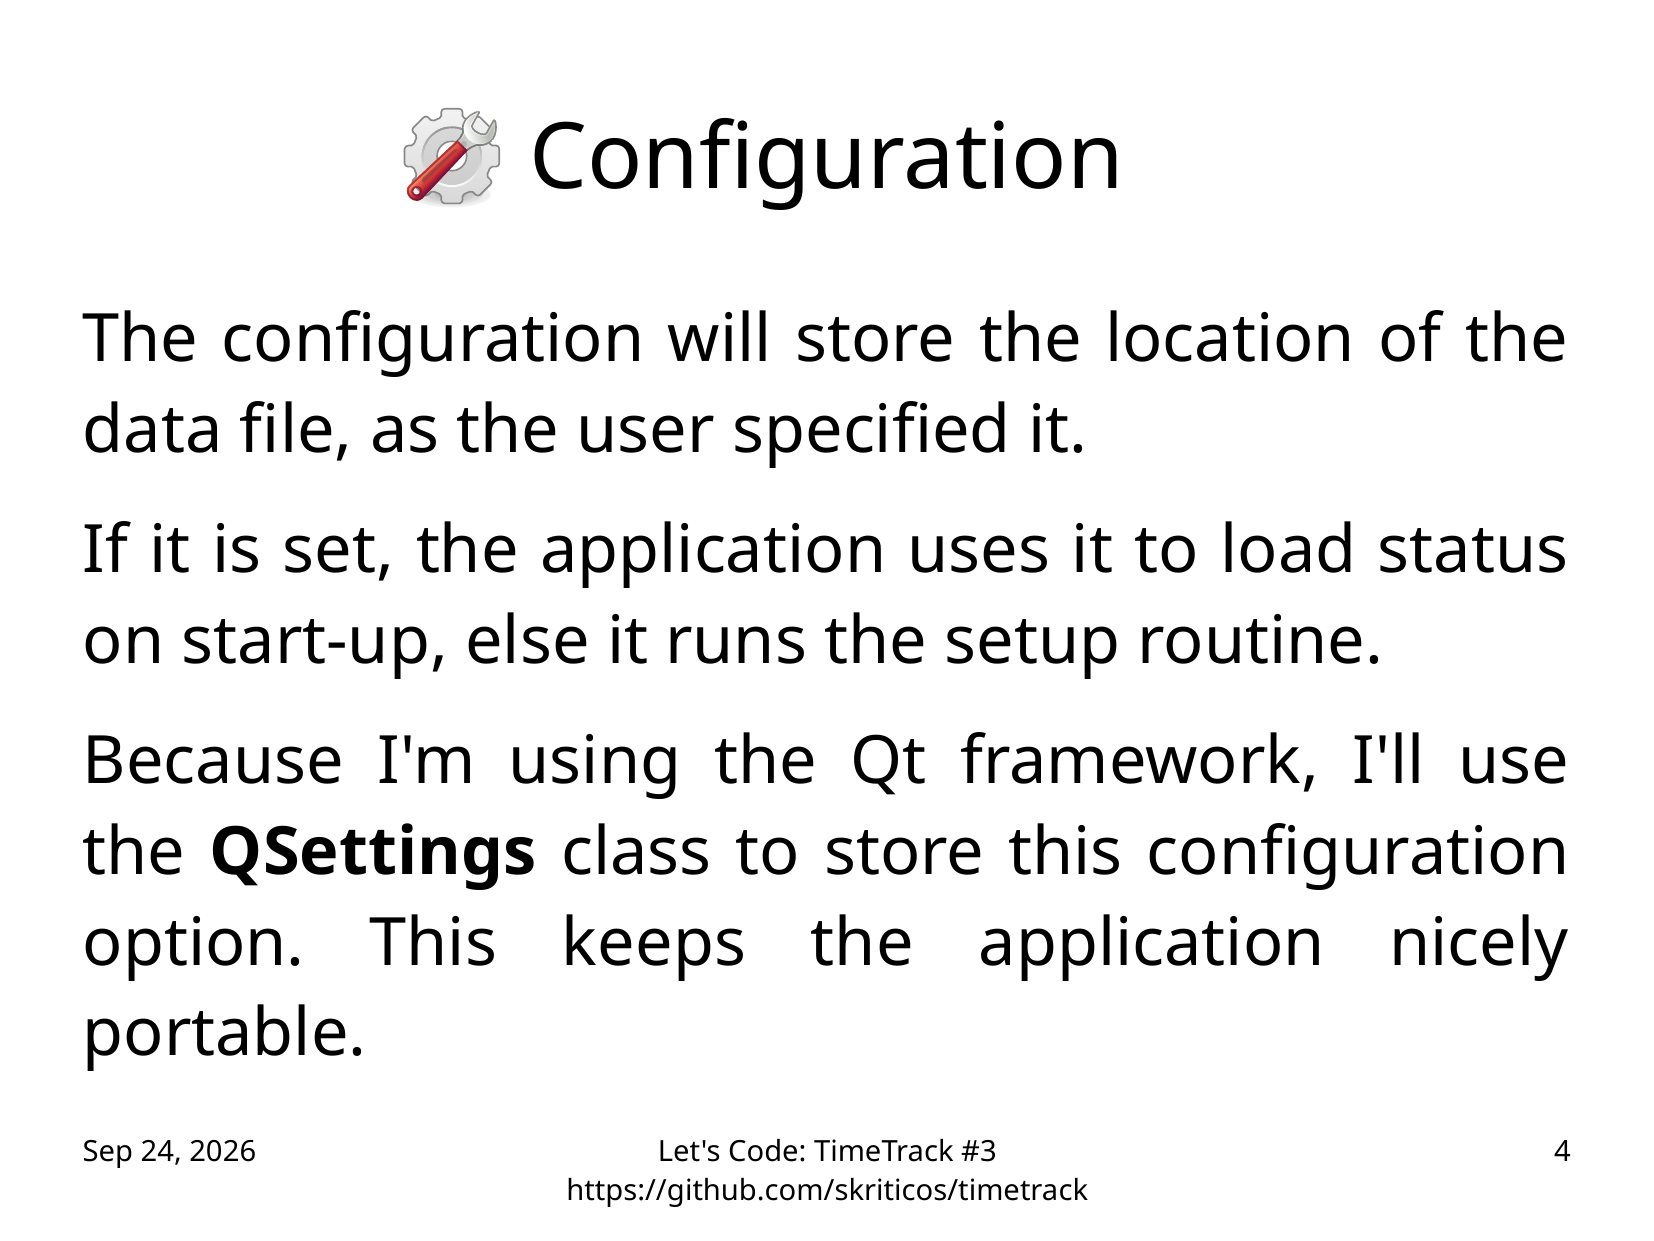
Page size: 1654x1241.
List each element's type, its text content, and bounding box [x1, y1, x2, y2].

title Configuration [82, 49, 1571, 257]
picture [397, 105, 506, 214]
list The configuration will store the location of the data file, as the user specified it. If it is set, the application uses it to load status on start-up, else it runs the setup routine. Because I'm using the Qt framework, I'll use the QSettings class to store this configuration option. This keeps the application nicely portable. [82, 290, 1571, 1098]
